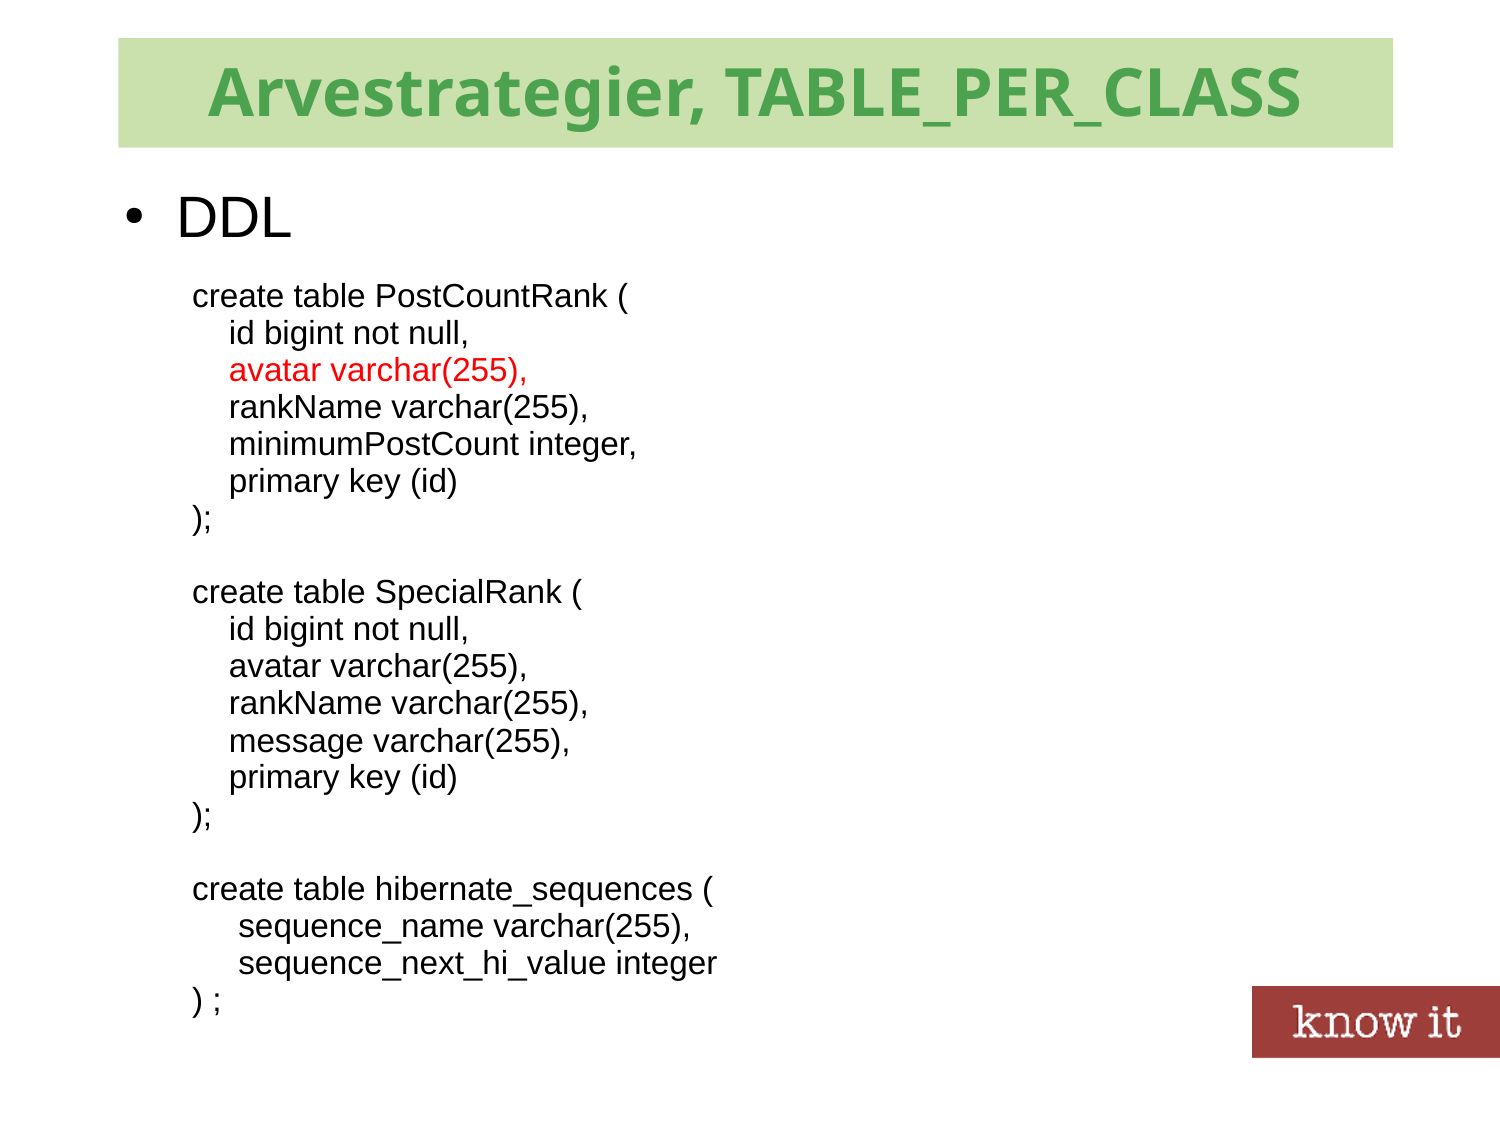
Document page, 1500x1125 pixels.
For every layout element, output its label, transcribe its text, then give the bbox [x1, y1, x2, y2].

picture [1252, 986, 1500, 1058]
text_box create table PostCountRank ( id bigint not null, avatar varchar(255), rankName varchar(255), minimumPostCount integer, primary key (id) ); create table SpecialRank ( id bigint not null, avatar varchar(255), rankName varchar(255), message varchar(255), primary key (id) ); create table hibernate_sequences ( sequence_name varchar(255), sequence_next_hi_value integer ) ; [140, 270, 1013, 1068]
list DDL [105, 184, 1365, 250]
text_box Arvestrategier, TABLE_PER_CLASS [118, 38, 1394, 148]
